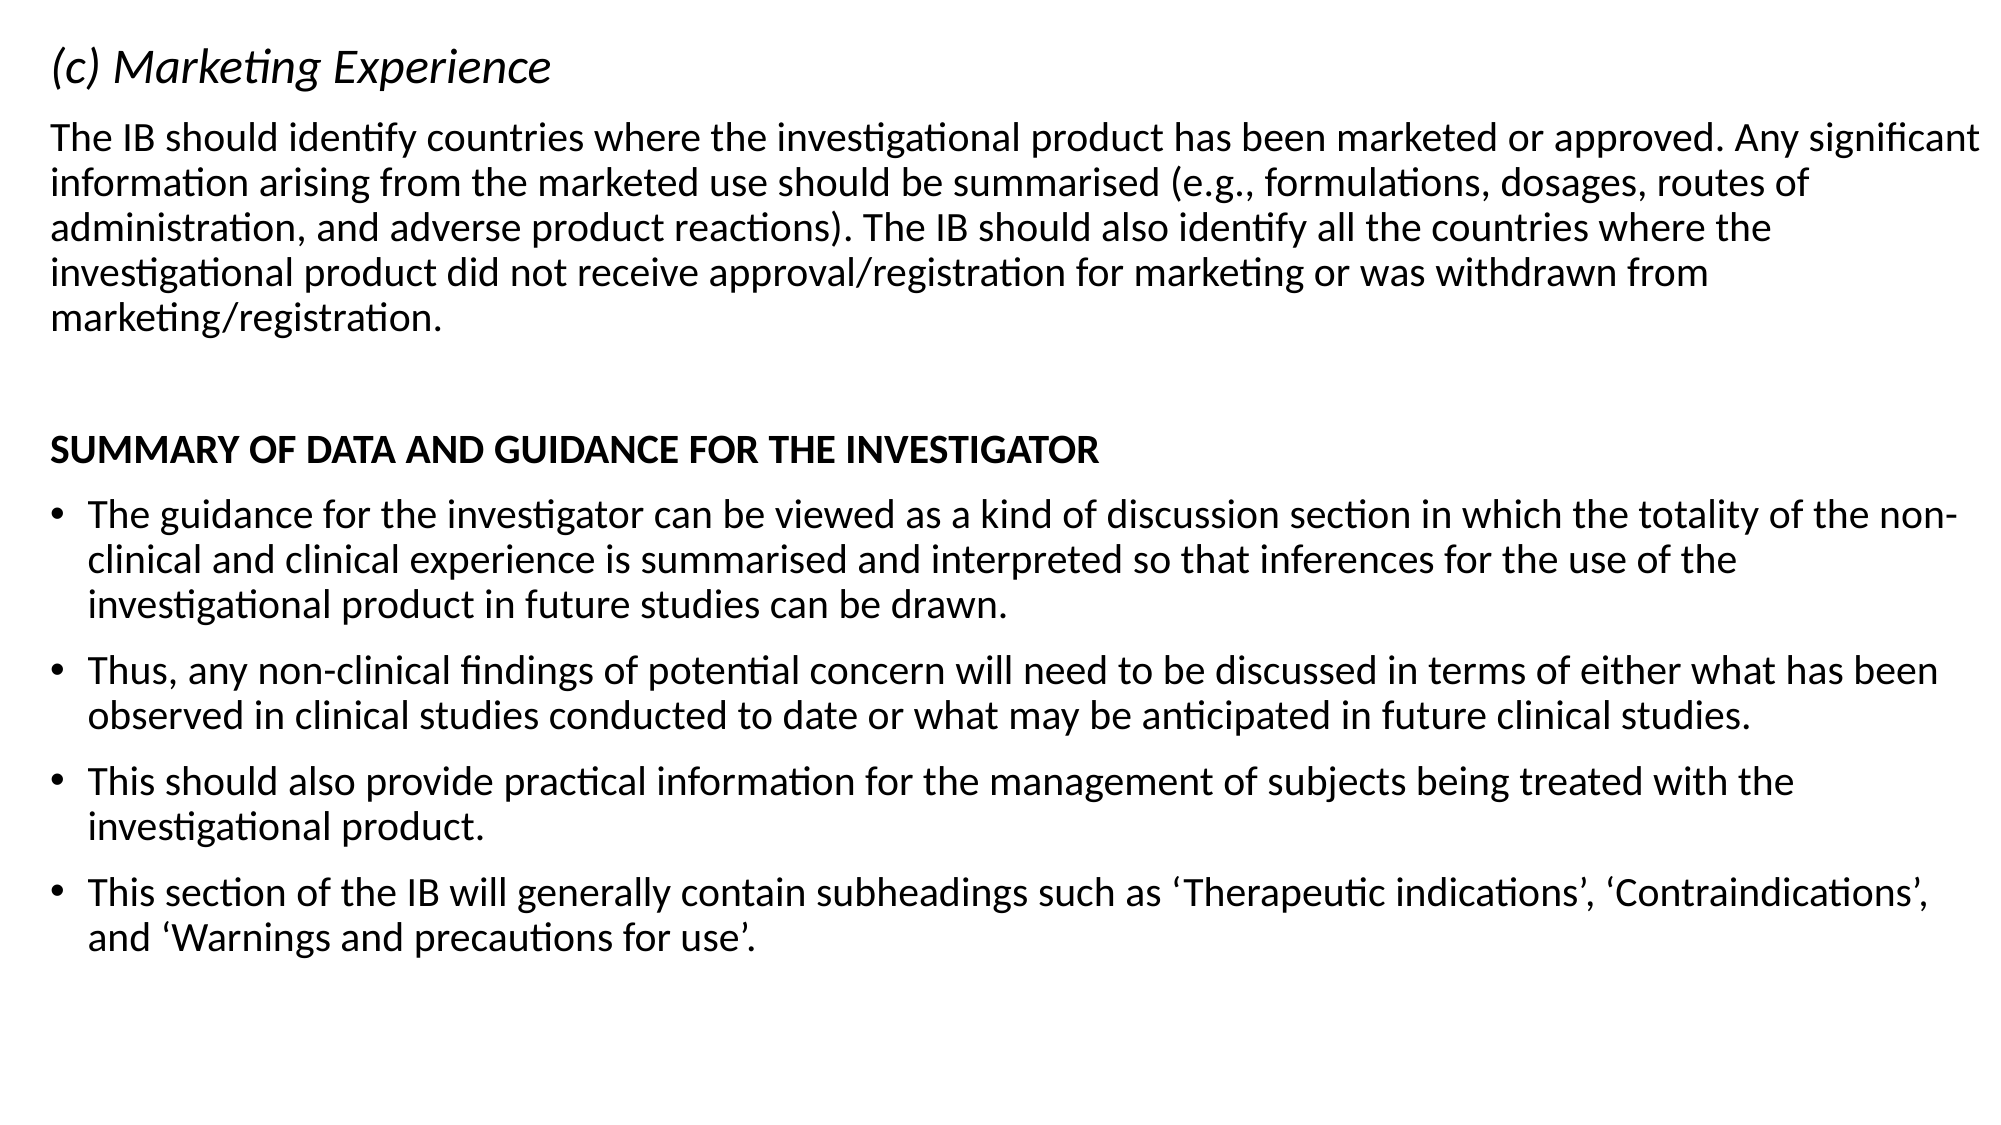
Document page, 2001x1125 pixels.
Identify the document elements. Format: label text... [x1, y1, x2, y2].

list (c) Marketing Experience The IB should identify countries where the investigational product has been marketed or approved. Any significant information arising from the marketed use should be summarised (e.g., formulations, dosages, routes of administration, and adverse product reactions). The IB should also identify all the countries where the investigational product did not receive approval/registration for marketing or was withdrawn from marketing/registration. SUMMARY OF DATA AND GUIDANCE FOR THE INVESTIGATOR The guidance for the investigator can be viewed as a kind of discussion section in which the totality of the non-clinical and clinical experience is summarised and interpreted so that inferences for the use of the investigational product in future studies can be drawn. Thus, any non-clinical findings of potential concern will need to be discussed in terms of either what has been observed in clinical studies conducted to date or what may be anticipated in future clinical studies. This should also provide practical information for the management of subjects being treated with the investigational product. This section of the IB will generally contain subheadings such as ‘Therapeutic indications’, ‘Contraindications’, and ‘Warnings and precautions for use’. [35, 33, 2000, 1125]
